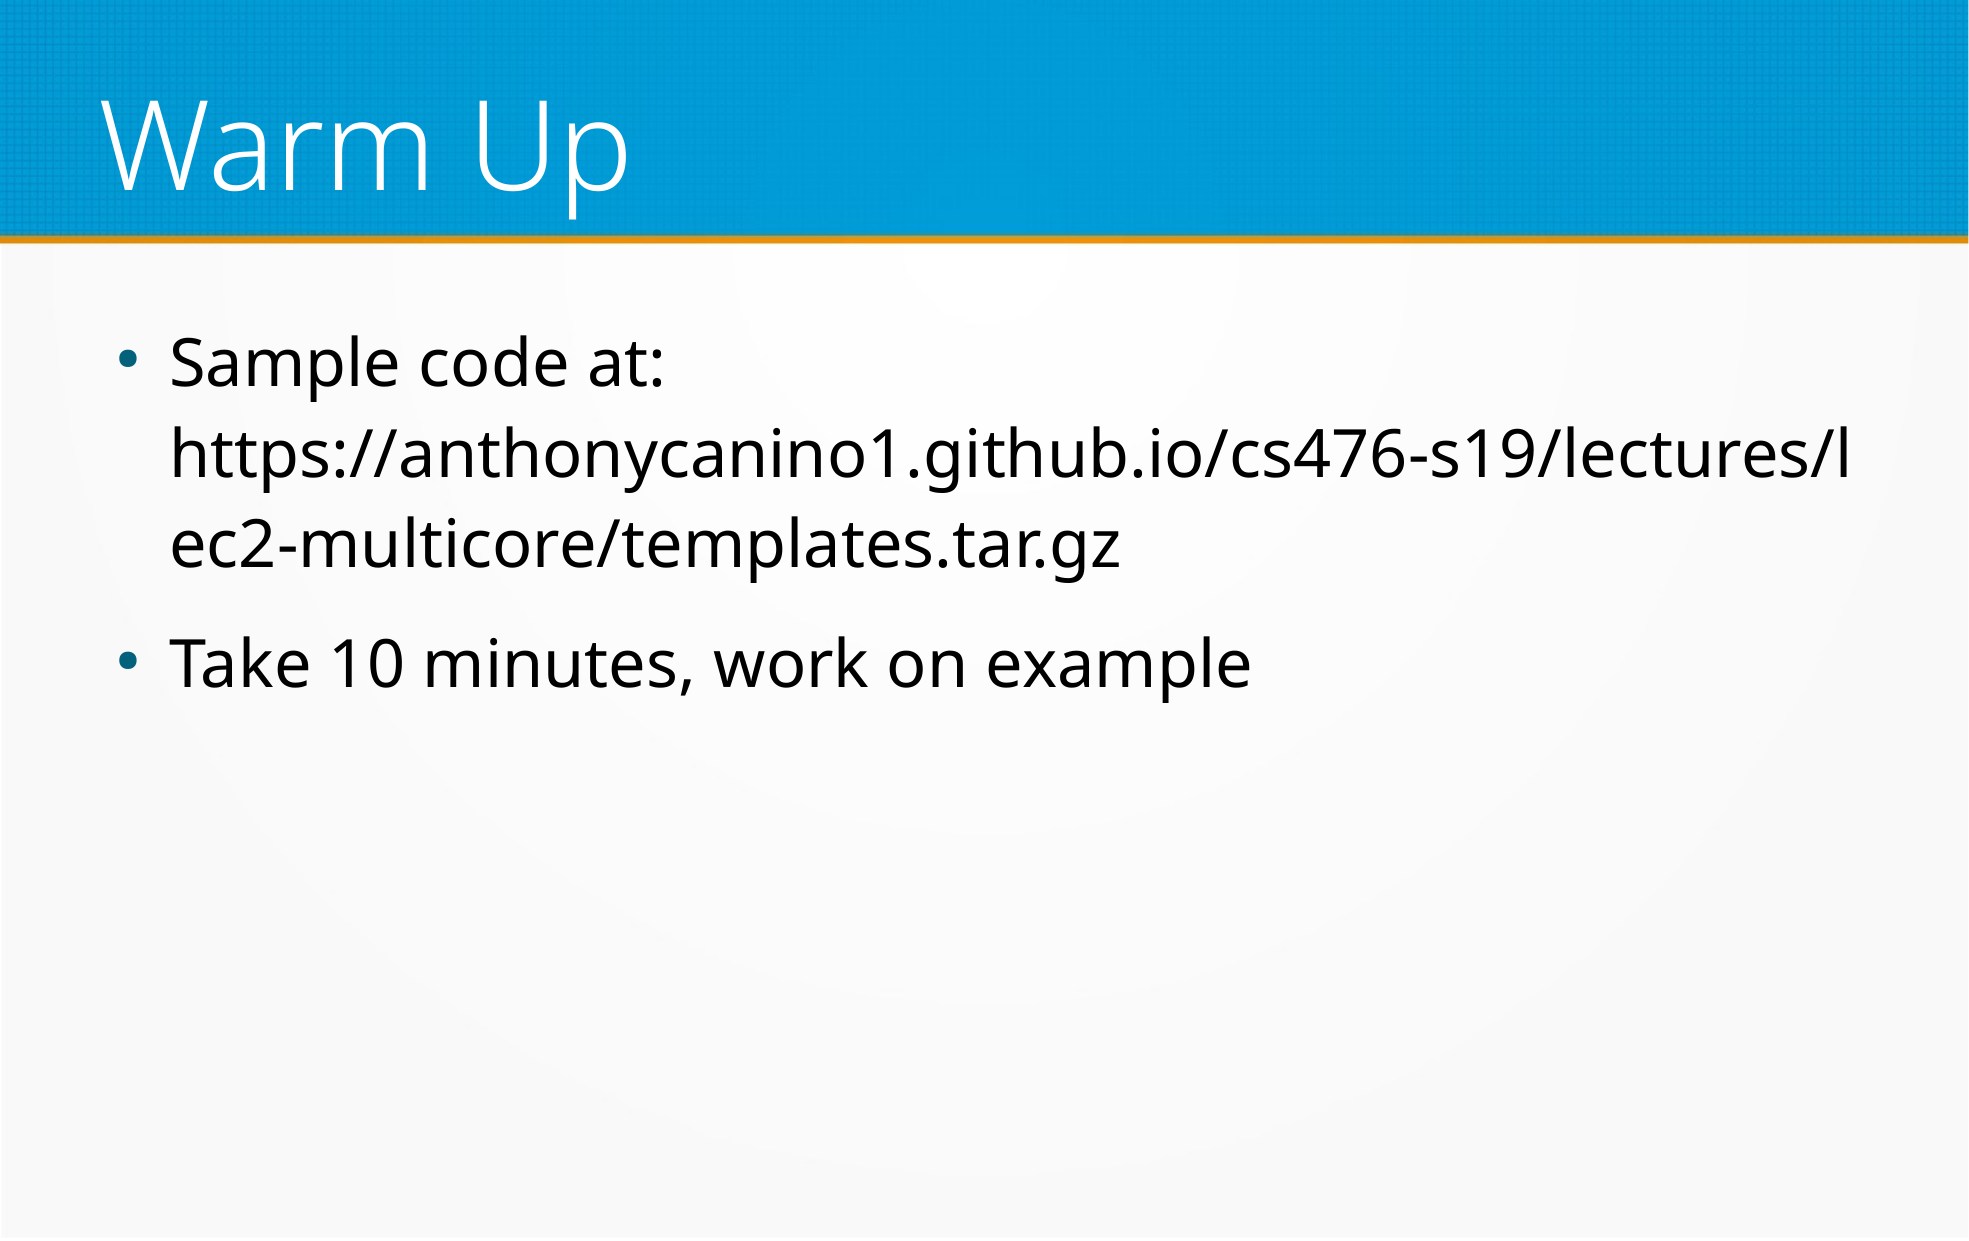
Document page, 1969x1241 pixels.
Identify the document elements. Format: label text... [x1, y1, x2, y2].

picture [0, 233, 1969, 1241]
list Sample code at: https://anthonycanino1.github.io/cs476-s19/lectures/lec2-multicore/templates.tar.gz Take 10 minutes, work on example [98, 315, 1861, 1081]
title Warm Up [98, 19, 1870, 227]
